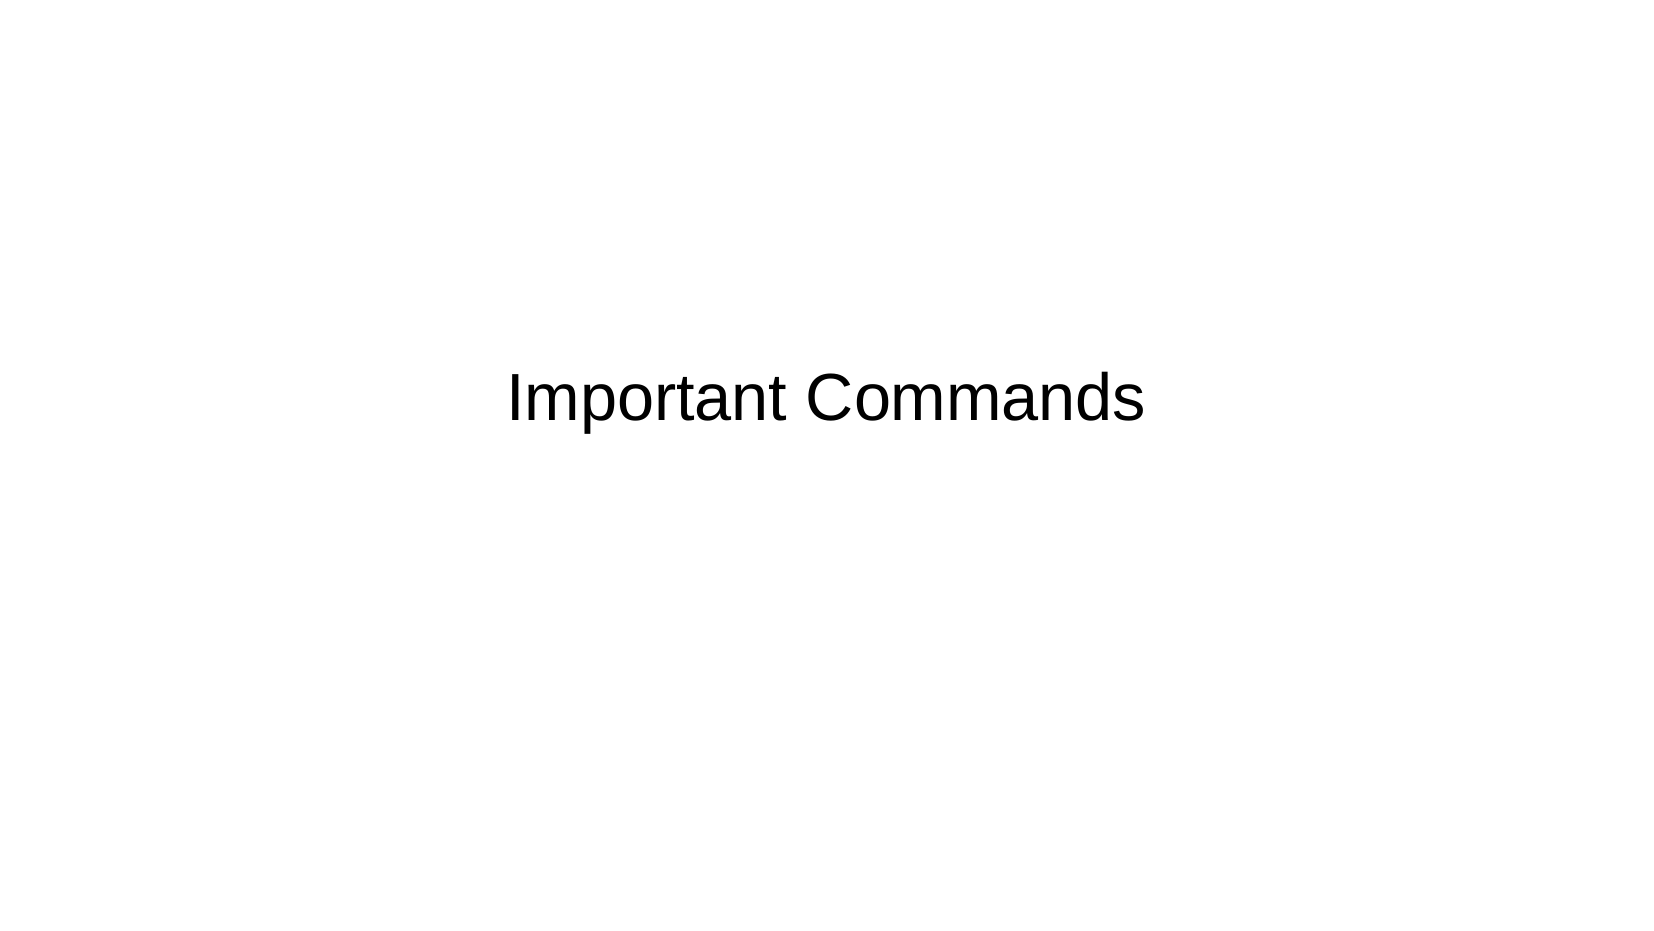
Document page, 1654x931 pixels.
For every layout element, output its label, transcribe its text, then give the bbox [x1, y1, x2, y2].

subtitle Important Commands [82, 37, 1571, 757]
